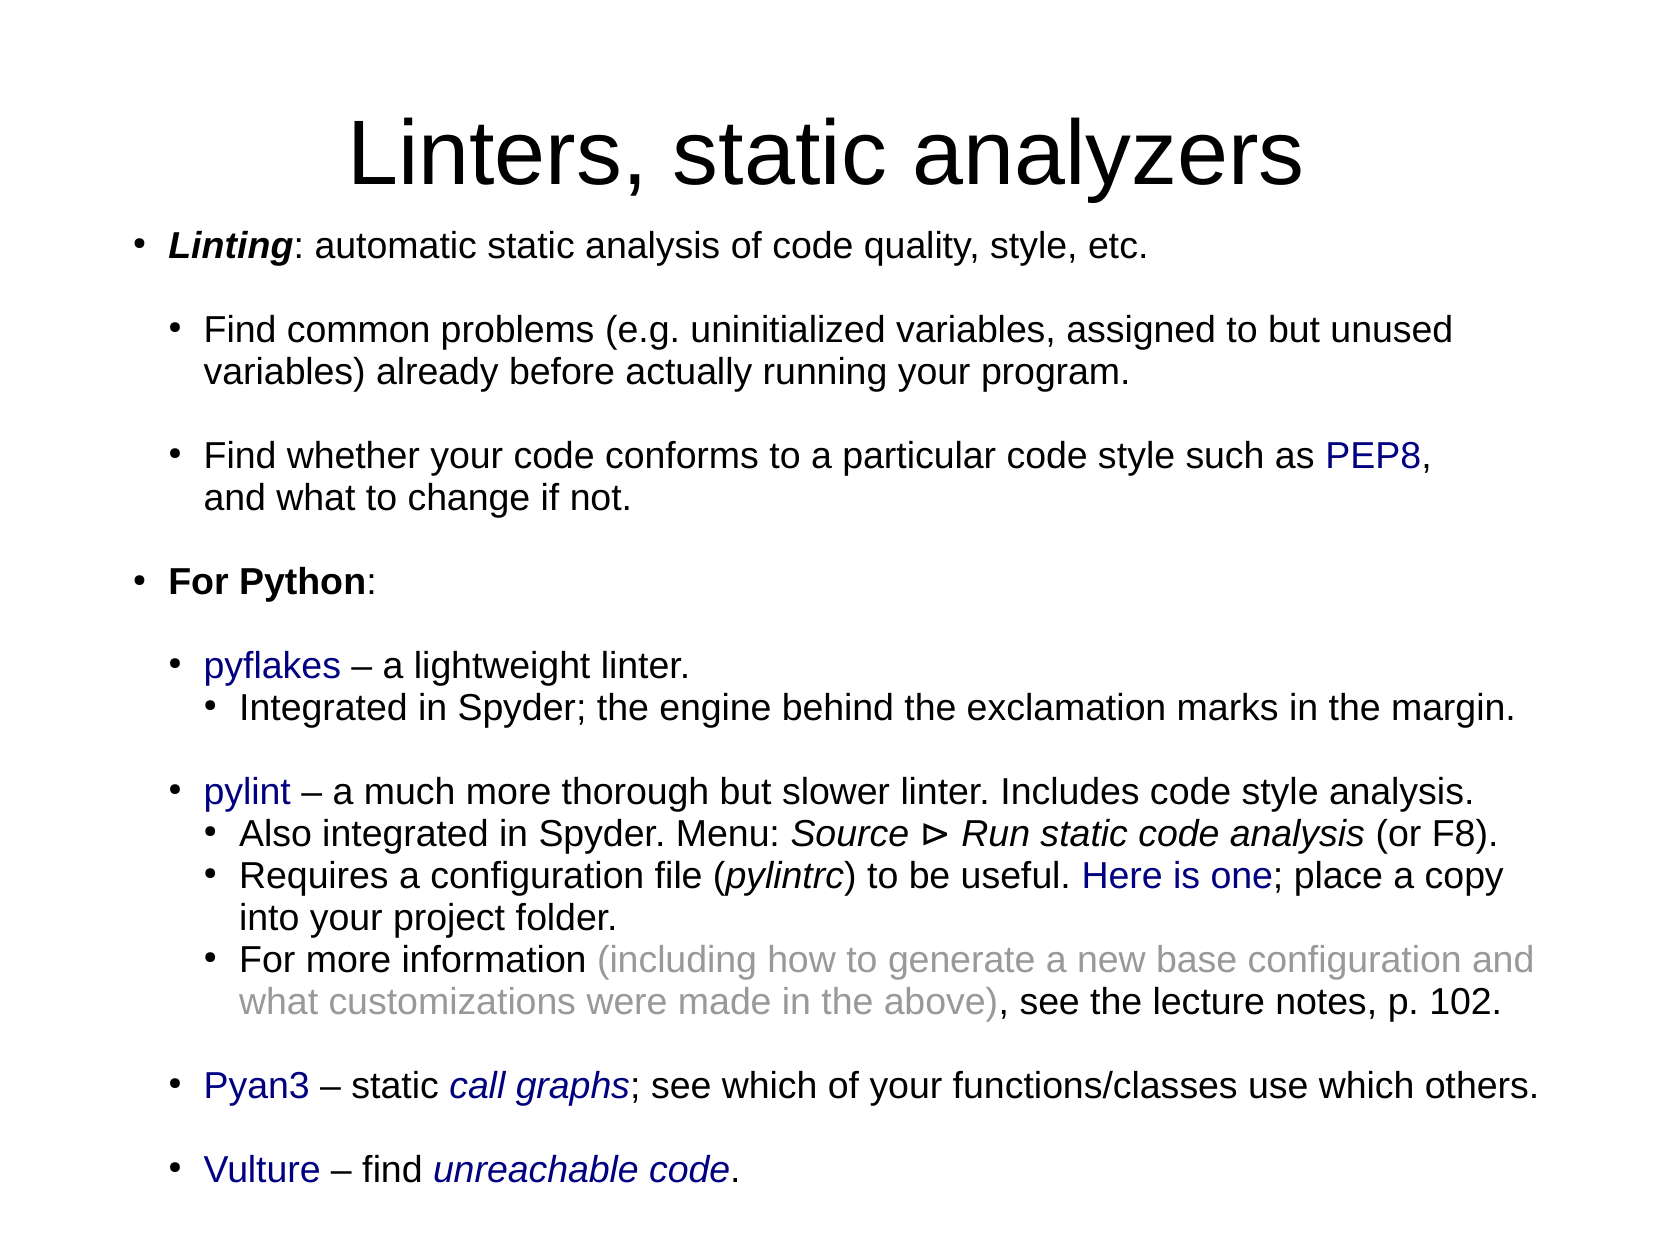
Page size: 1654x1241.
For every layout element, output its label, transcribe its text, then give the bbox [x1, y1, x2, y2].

text_box Linting: automatic static analysis of code quality, style, etc. Find common problems (e.g. uninitialized variables, assigned to but unused variables) already before actually running your program. Find whether your code conforms to a particular code style such as PEP8, and what to change if not. For Python: pyflakes – a lightweight linter. Integrated in Spyder; the engine behind the exclamation marks in the margin. pylint – a much more thorough but slower linter. Includes code style analysis. Also integrated in Spyder. Menu: Source ⊳ Run static code analysis (or F8). Requires a configuration file (pylintrc) to be useful. Here is one; place a copy into your project folder. For more information (including how to generate a new base configuration and what customizations were made in the above), see the lecture notes, p. 102. Pyan3 – static call graphs; see which of your functions/classes use which others. Vulture – find unreachable code. [82, 216, 1561, 1198]
title Linters, static analyzers [82, 49, 1571, 257]
